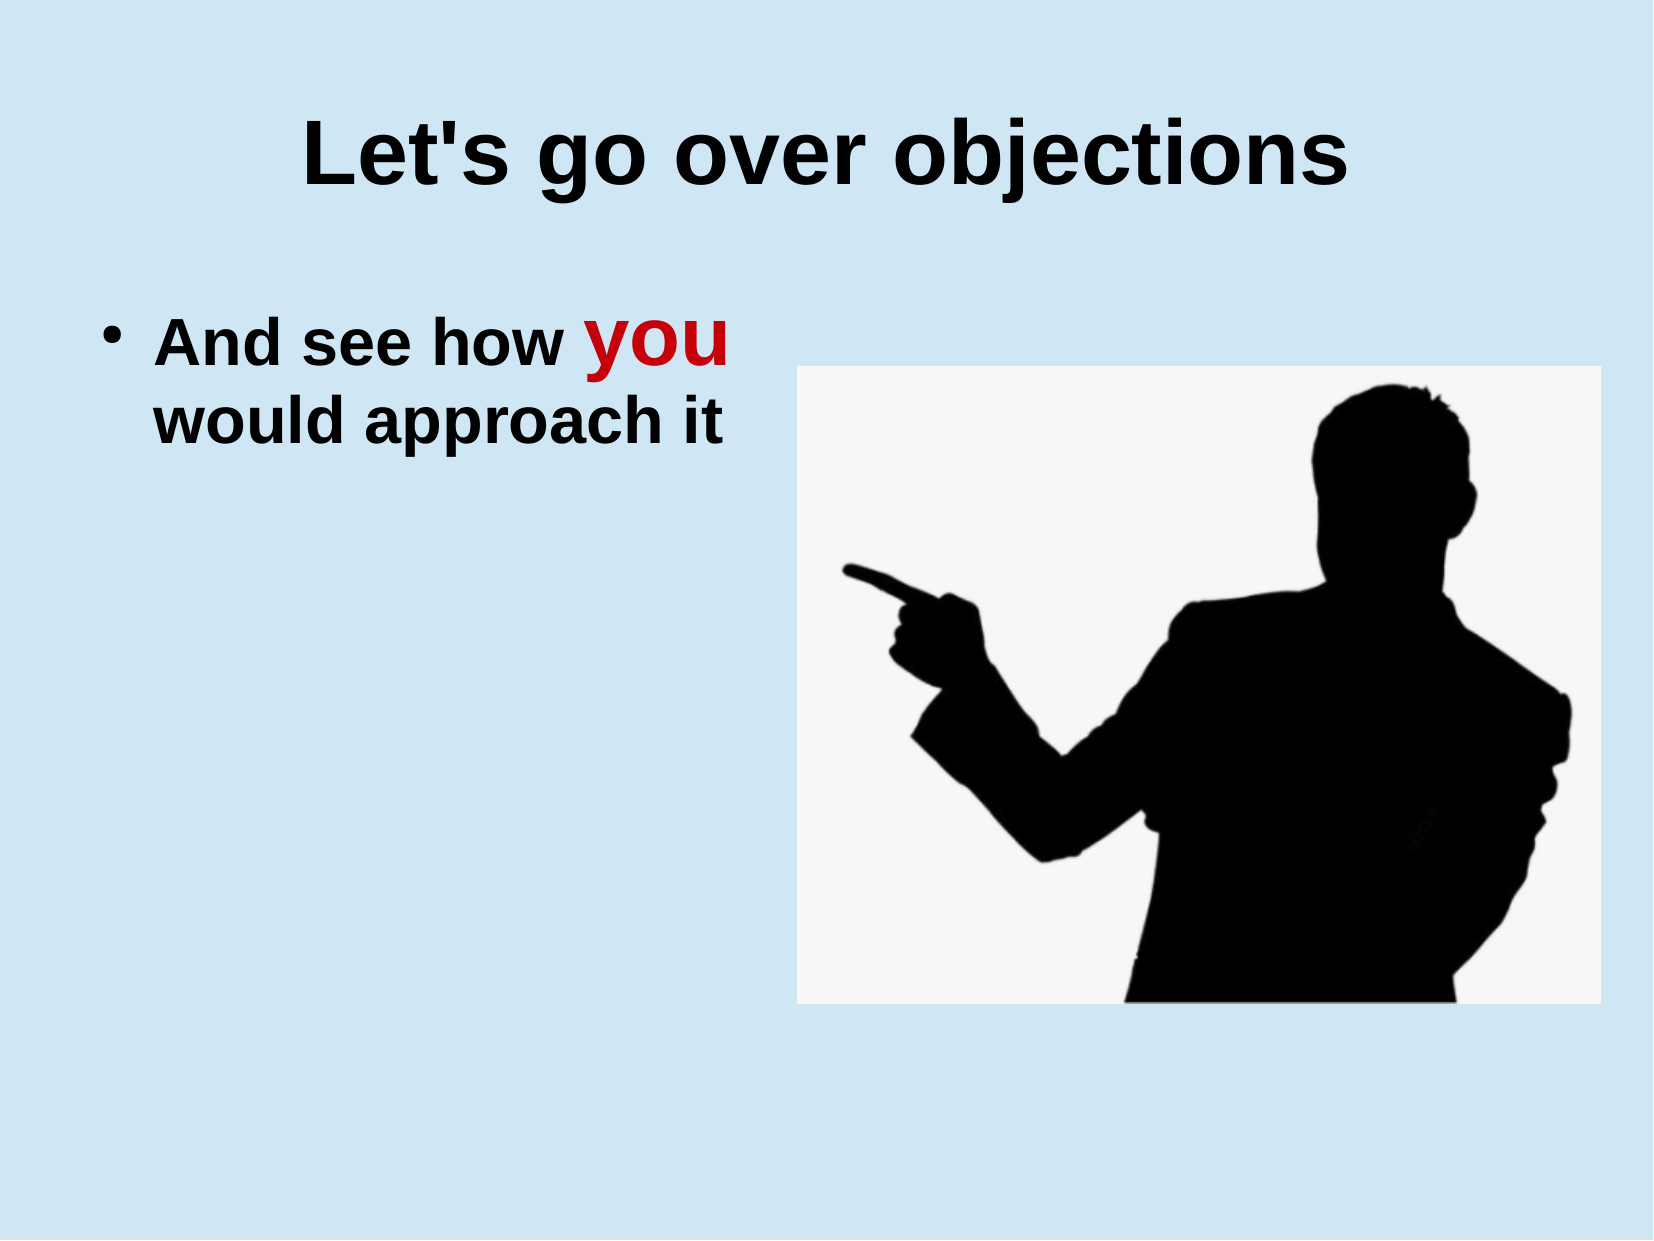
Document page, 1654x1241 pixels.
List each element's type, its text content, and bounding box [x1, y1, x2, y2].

list And see how you would approach it [82, 290, 1388, 459]
picture [797, 366, 1601, 1004]
title Let's go over objections [82, 49, 1571, 257]
